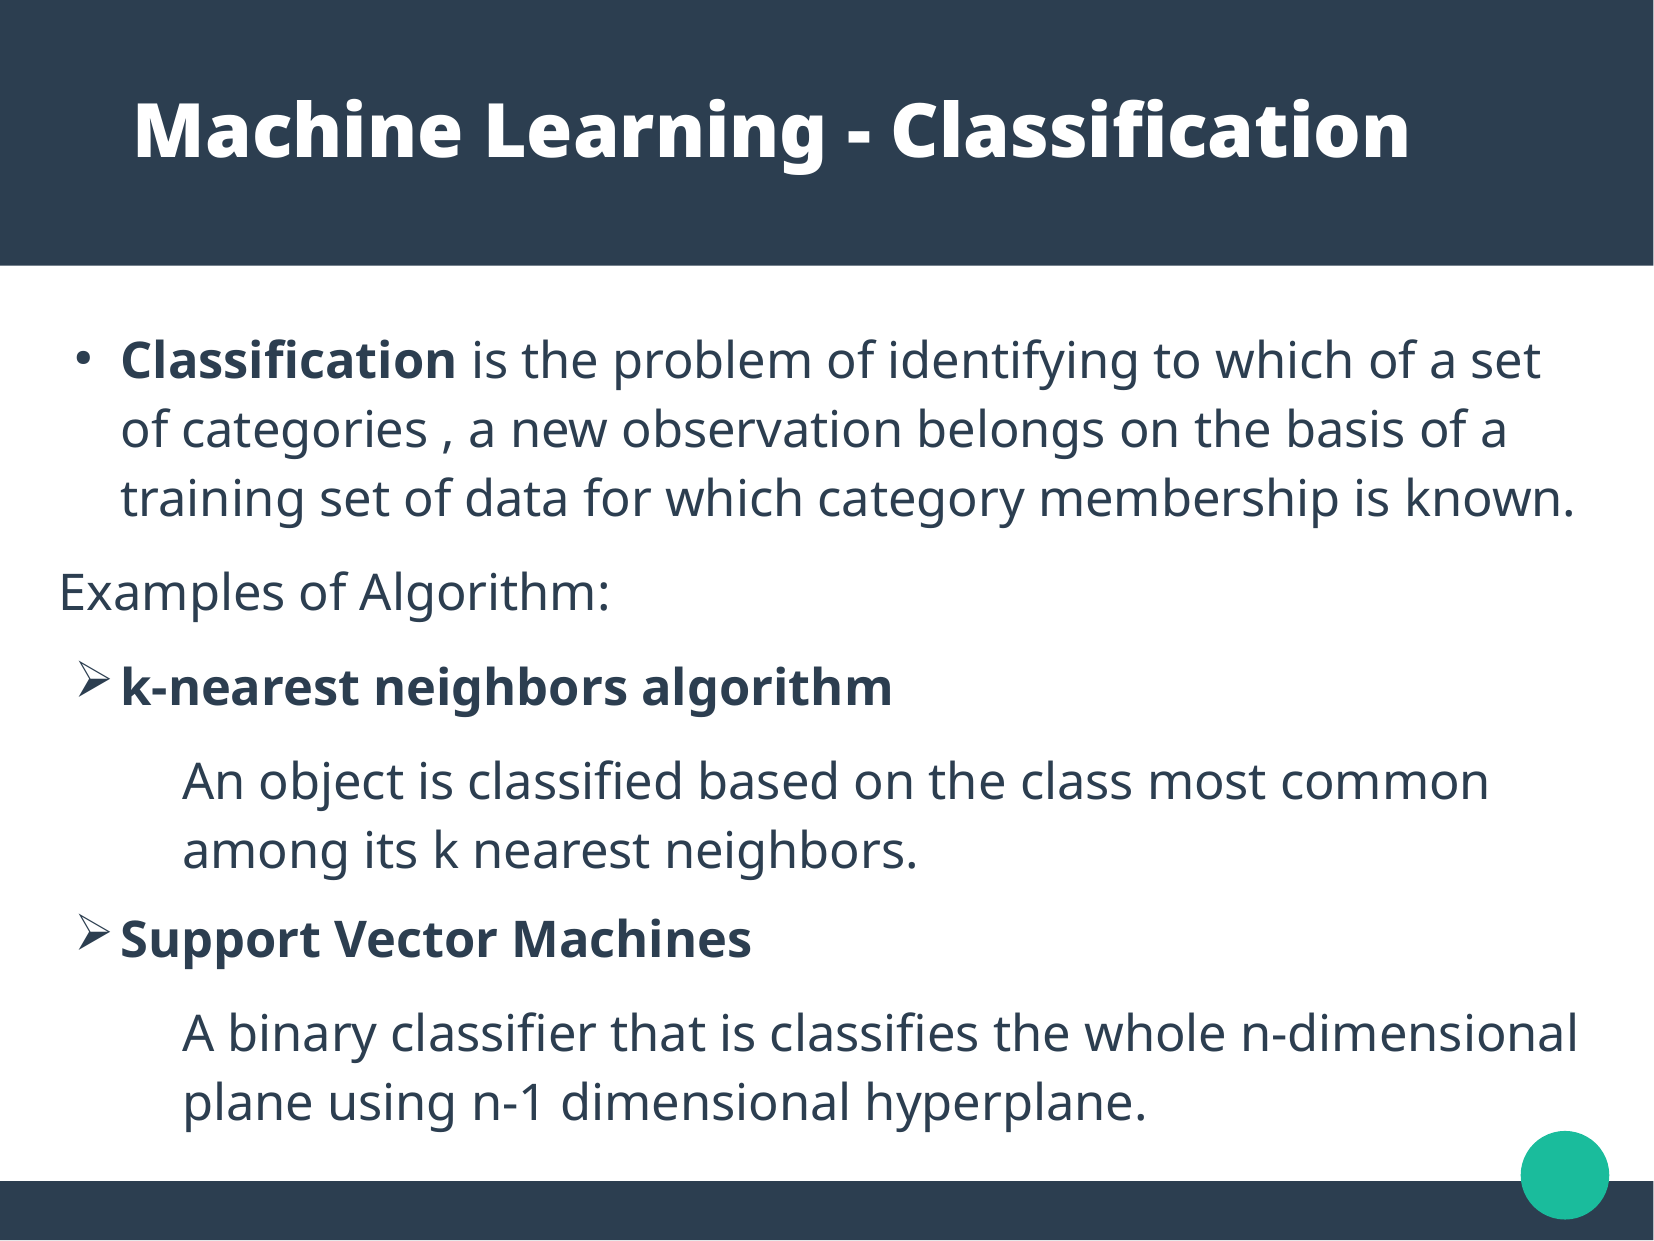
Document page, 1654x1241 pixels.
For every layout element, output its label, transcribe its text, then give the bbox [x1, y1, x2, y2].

list Classification is the problem of identifying to which of a set of categories , a new observation belongs on the basis of a training set of data for which category membership is known. Examples of Algorithm: k-nearest neighbors algorithm An object is classified based on the class most common among its k nearest neighbors. Support Vector Machines A binary classifier that is classifies the whole n-dimensional plane using n-1 dimensional hyperplane. [59, 324, 1595, 1152]
title Machine Learning - Classification [59, 49, 1595, 207]
